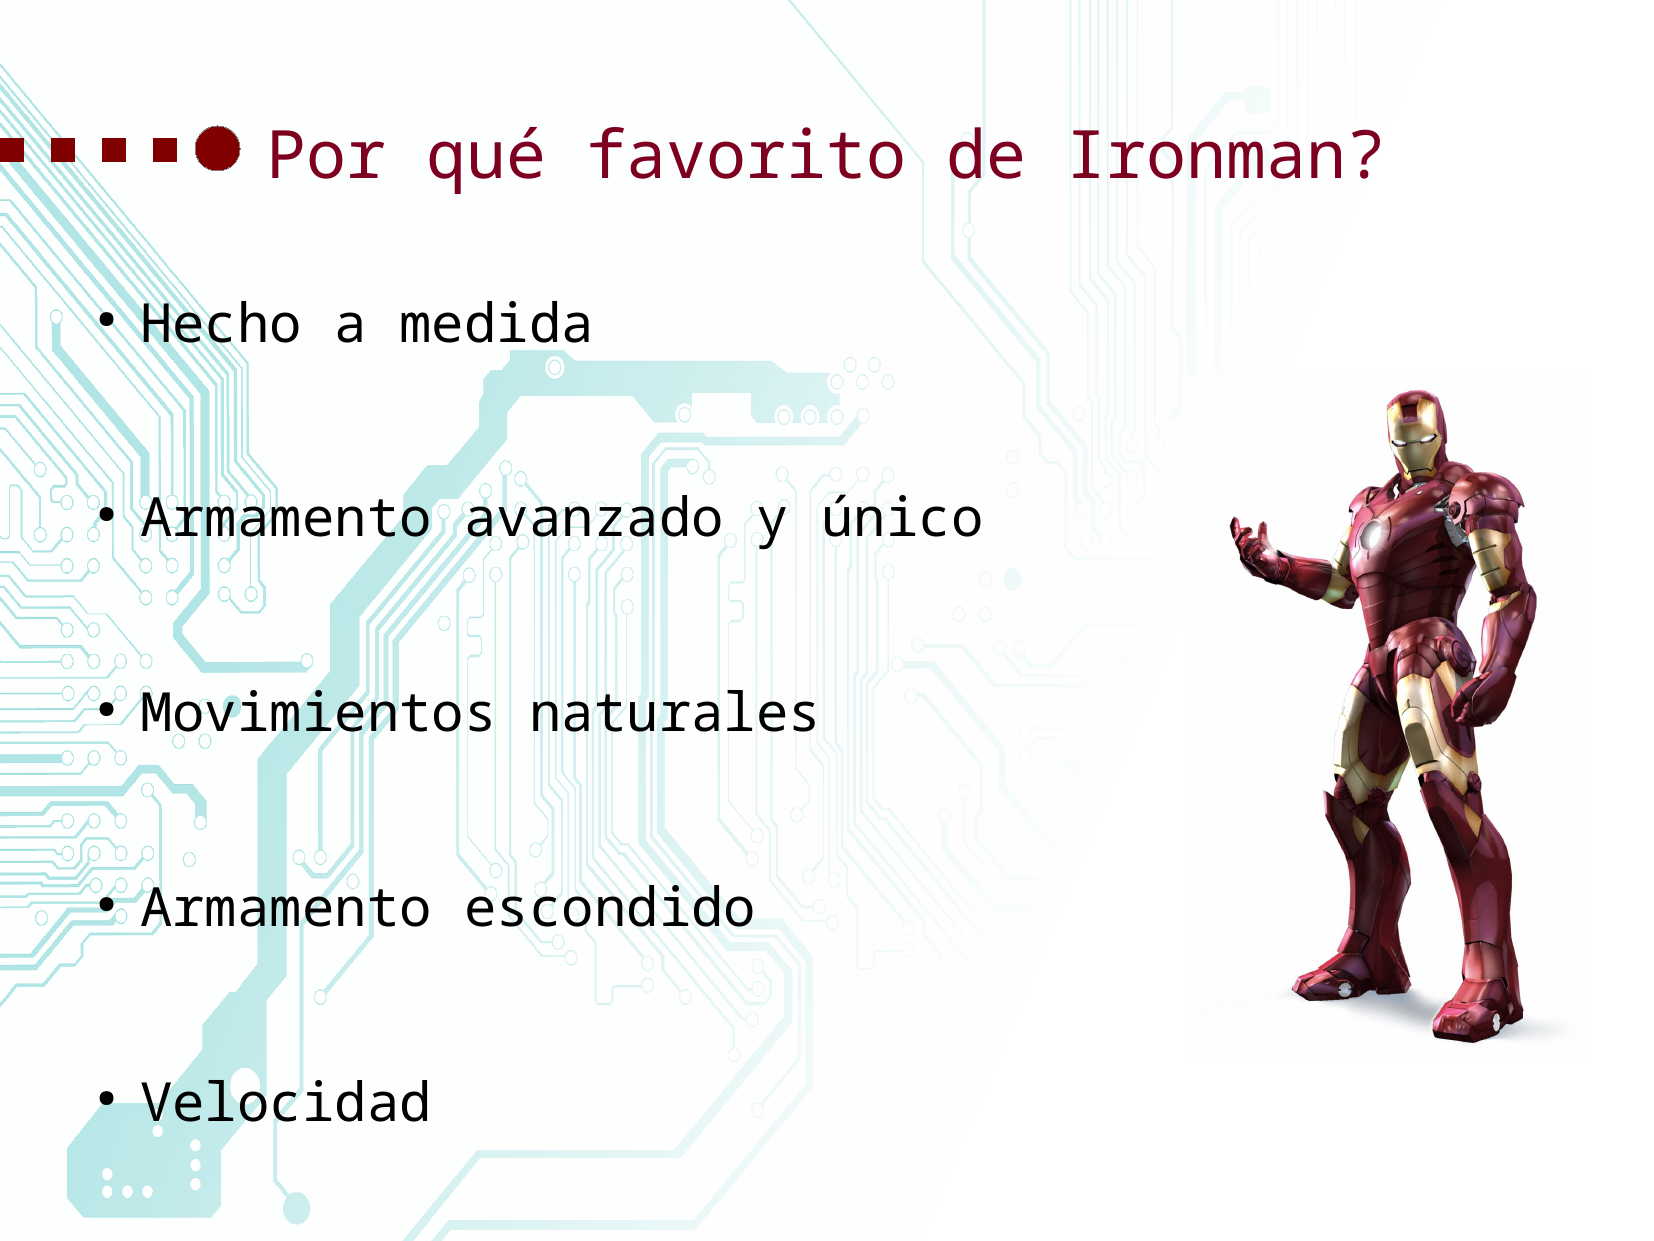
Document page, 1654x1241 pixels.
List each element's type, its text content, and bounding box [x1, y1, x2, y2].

title Por qué favorito de Ironman? [266, 49, 1583, 257]
list Hecho a medida Armamento avanzado y único Movimientos naturales Armamento escondido Velocidad [82, 284, 1538, 1141]
text_box [195, 125, 241, 171]
picture [0, 0, 1654, 1241]
